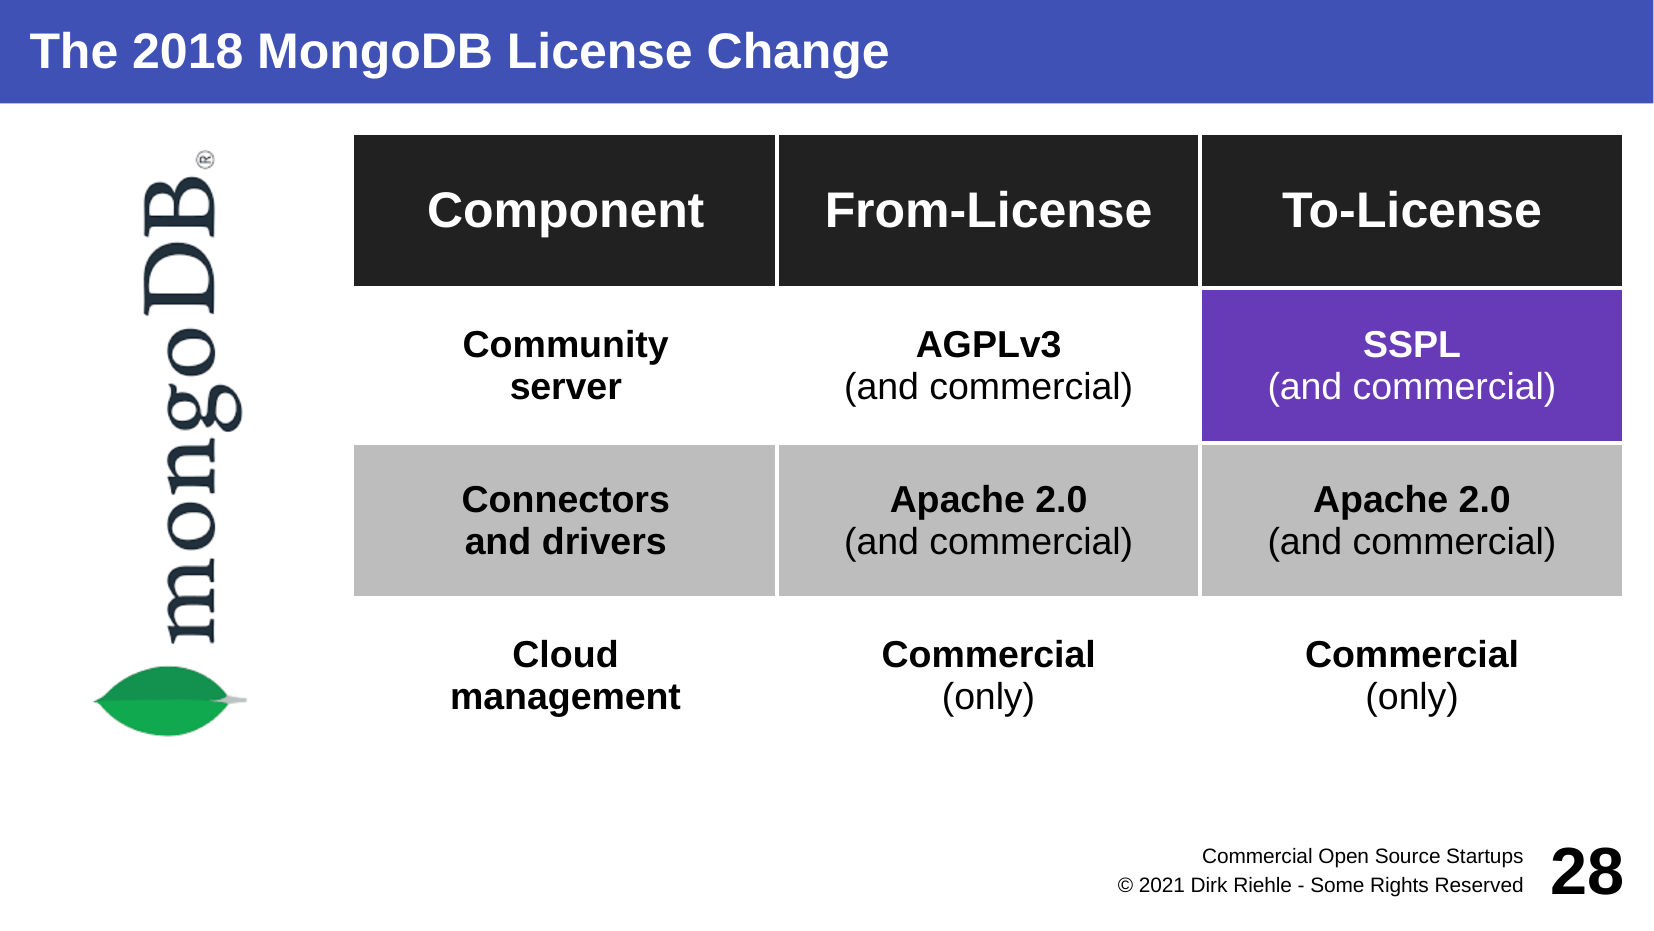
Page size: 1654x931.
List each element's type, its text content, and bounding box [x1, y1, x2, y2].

table_cell Cloud management [354, 600, 775, 751]
table_cell Apache 2.0 (and commercial) [779, 445, 1198, 596]
table_cell Commercial (only) [779, 600, 1198, 751]
picture [90, 147, 249, 739]
table_header Component [354, 135, 775, 286]
table_cell Connectors and drivers [354, 445, 775, 596]
table_cell Apache 2.0 (and commercial) [1202, 445, 1622, 596]
table_cell Community server [354, 290, 775, 441]
table_header To-License [1202, 135, 1622, 286]
table_cell AGPLv3 (and commercial) [779, 290, 1198, 441]
table_header From-License [779, 135, 1198, 286]
table_cell Commercial (only) [1202, 600, 1622, 751]
title The 2018 MongoDB License Change [0, 0, 1654, 104]
table_cell SSPL (and commercial) [1202, 290, 1622, 441]
